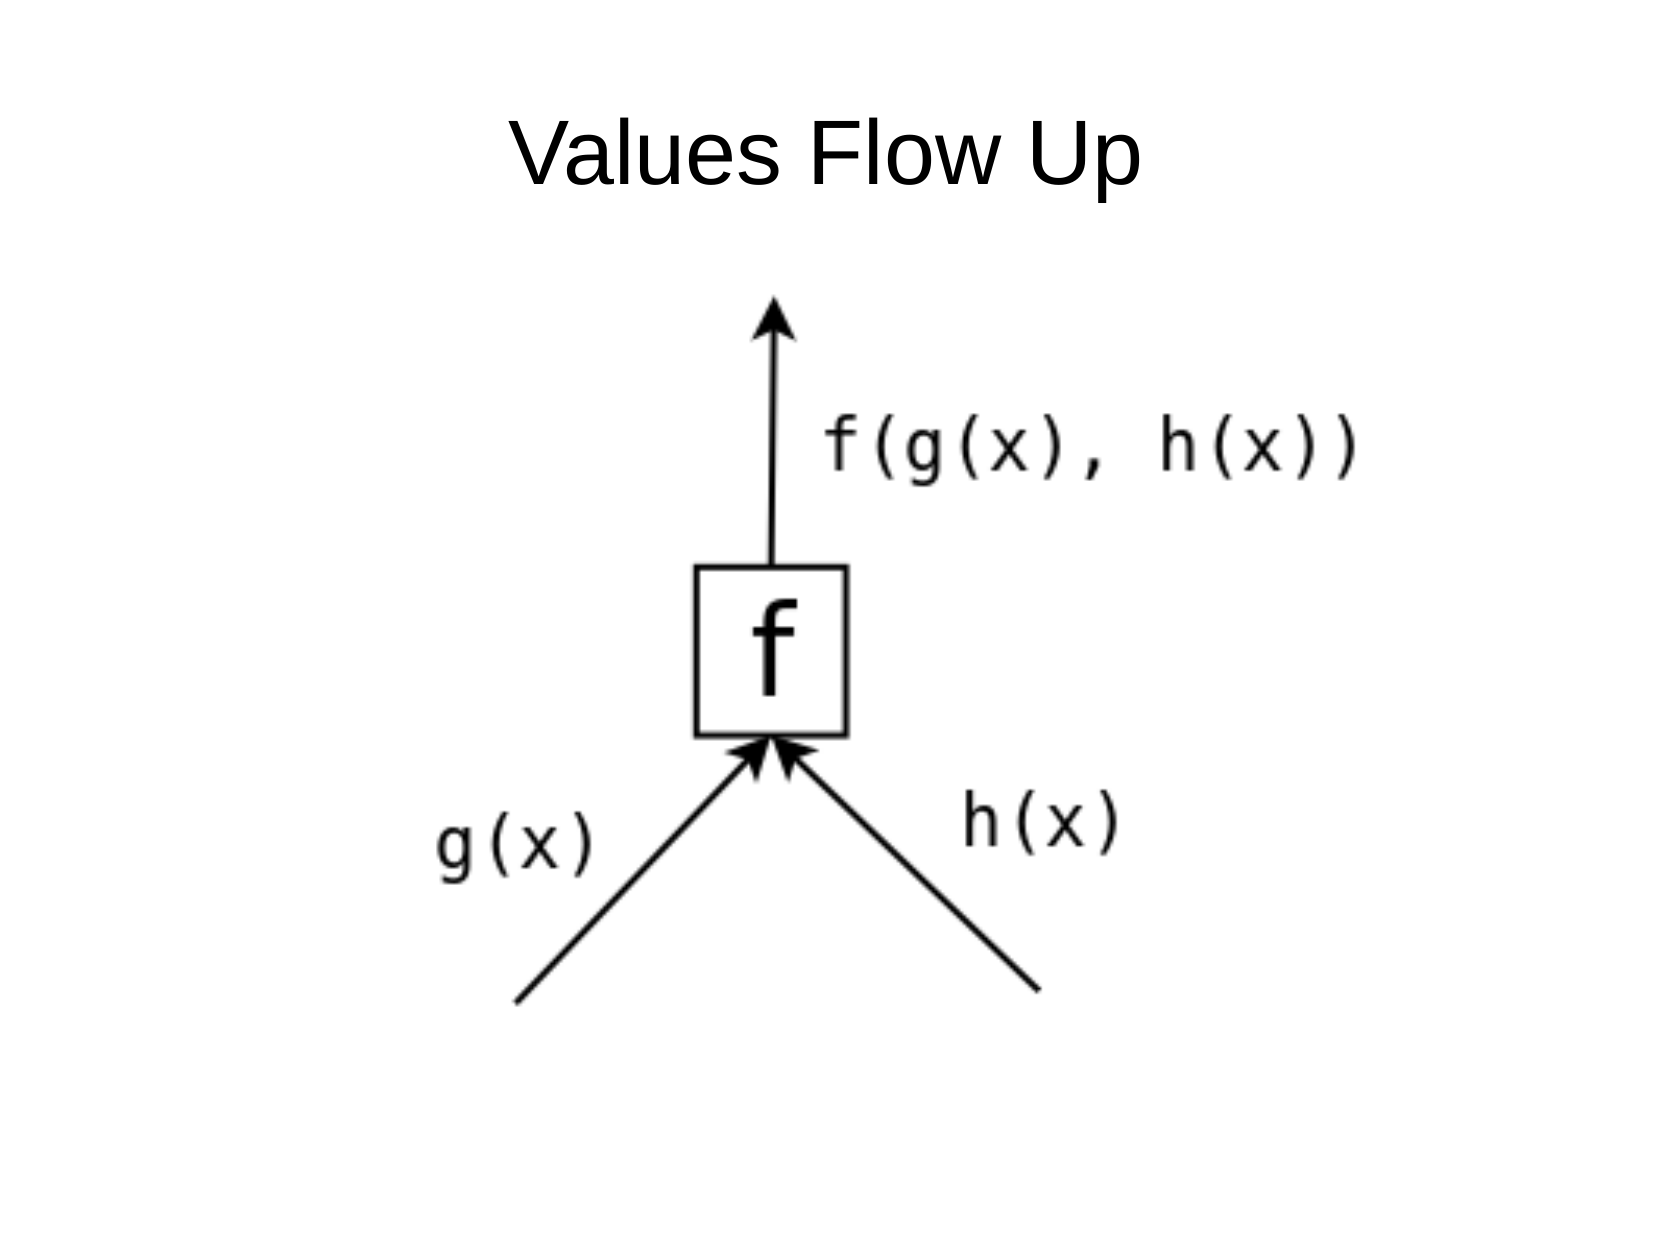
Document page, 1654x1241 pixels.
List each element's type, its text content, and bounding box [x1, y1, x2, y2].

picture [435, 290, 1374, 1010]
title Values Flow Up [82, 49, 1571, 257]
